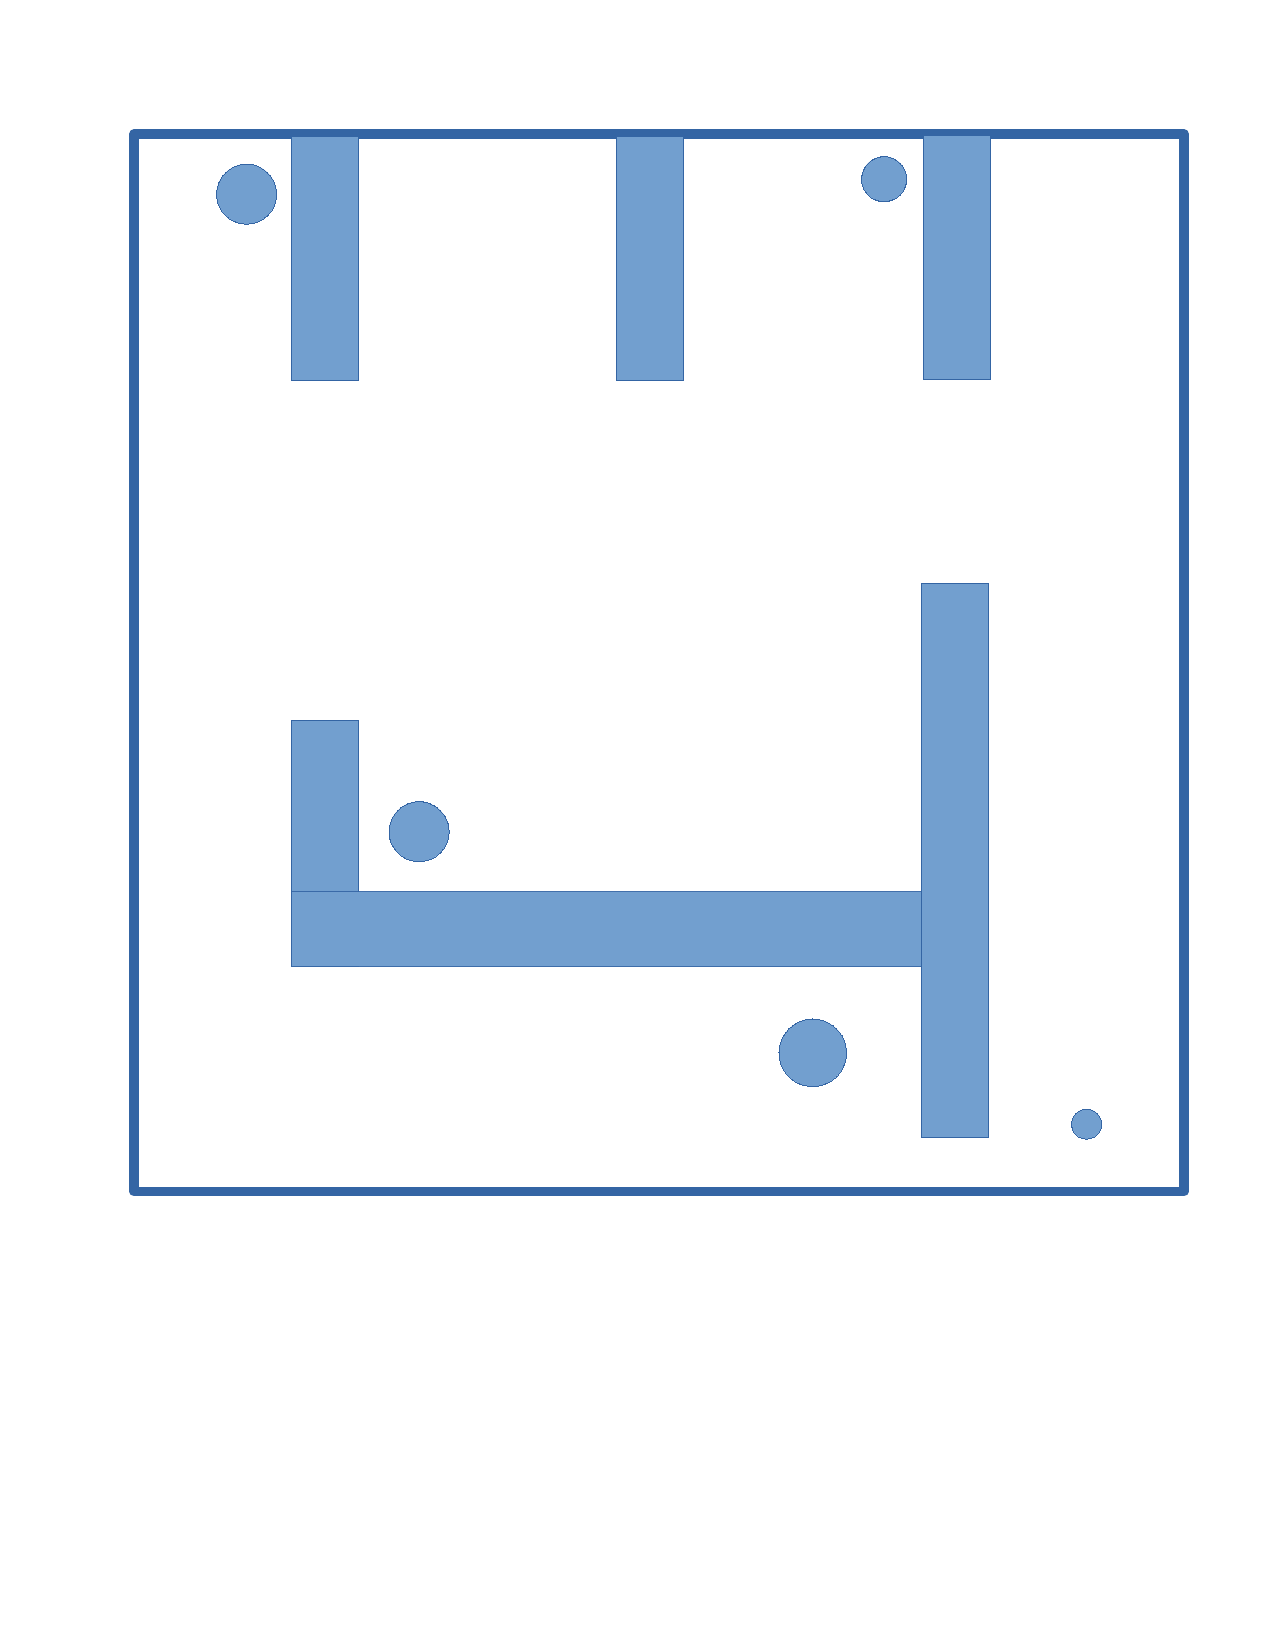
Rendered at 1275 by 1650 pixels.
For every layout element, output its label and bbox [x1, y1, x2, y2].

text_box [134, 133, 1185, 1192]
